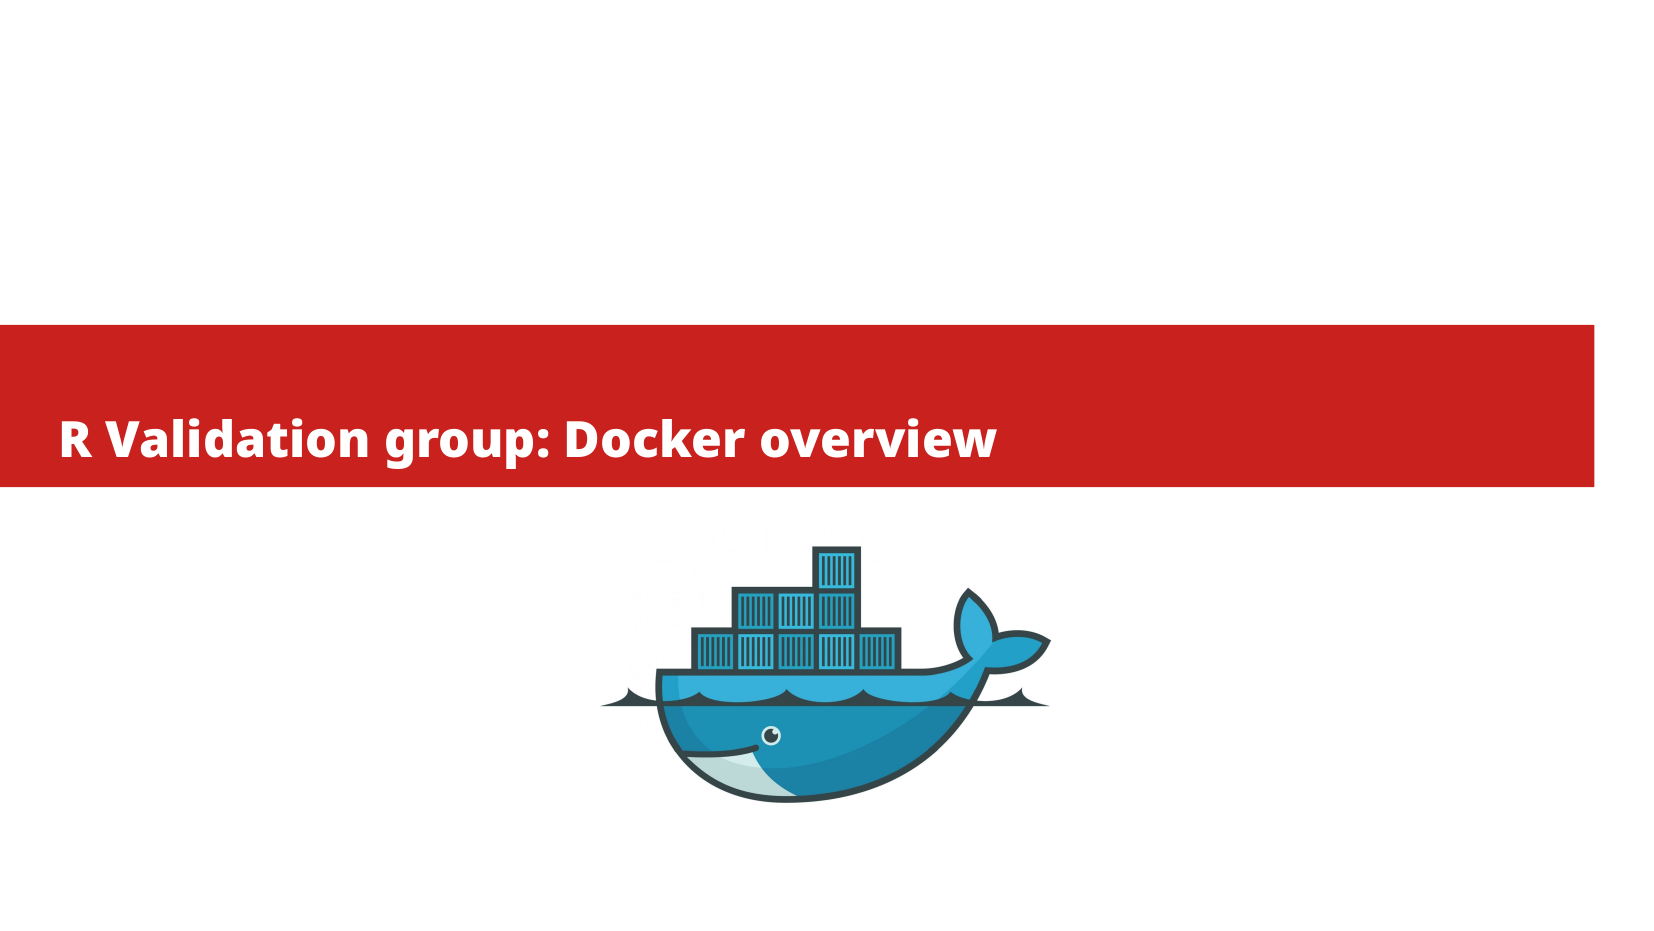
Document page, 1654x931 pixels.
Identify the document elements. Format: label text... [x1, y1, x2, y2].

title R Validation group: Docker overview [59, 354, 1565, 473]
picture [525, 524, 1126, 826]
